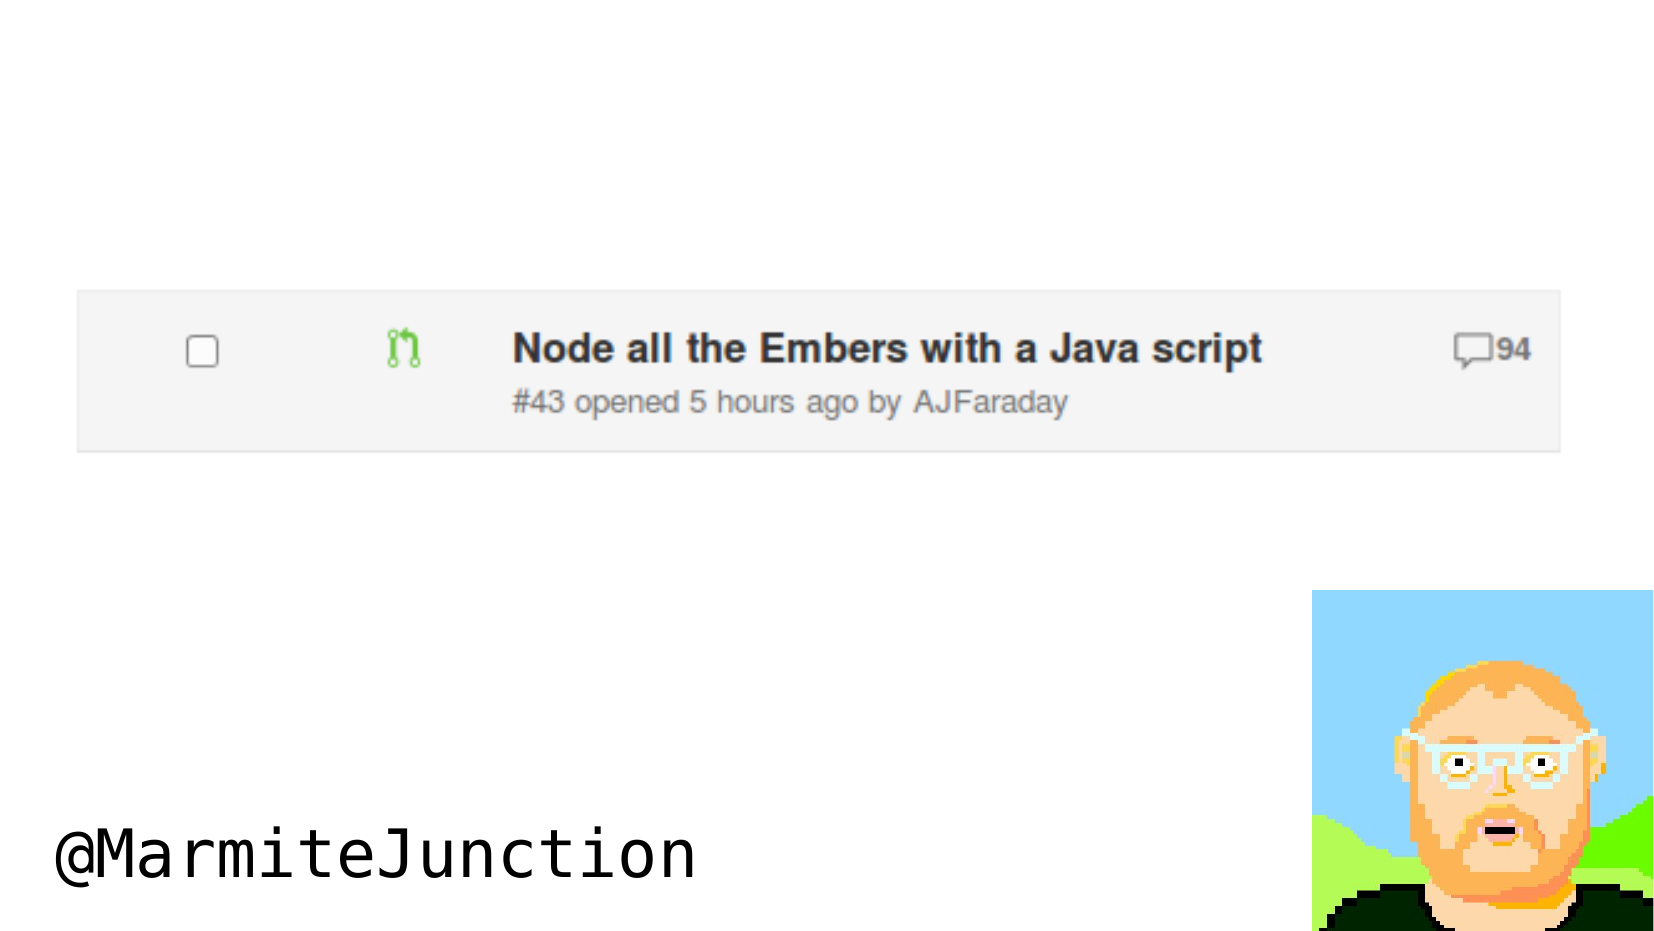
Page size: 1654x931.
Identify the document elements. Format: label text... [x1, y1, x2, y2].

picture [70, 283, 1569, 461]
text_box @MarmiteJunction [40, 808, 715, 901]
picture [1312, 590, 1654, 931]
